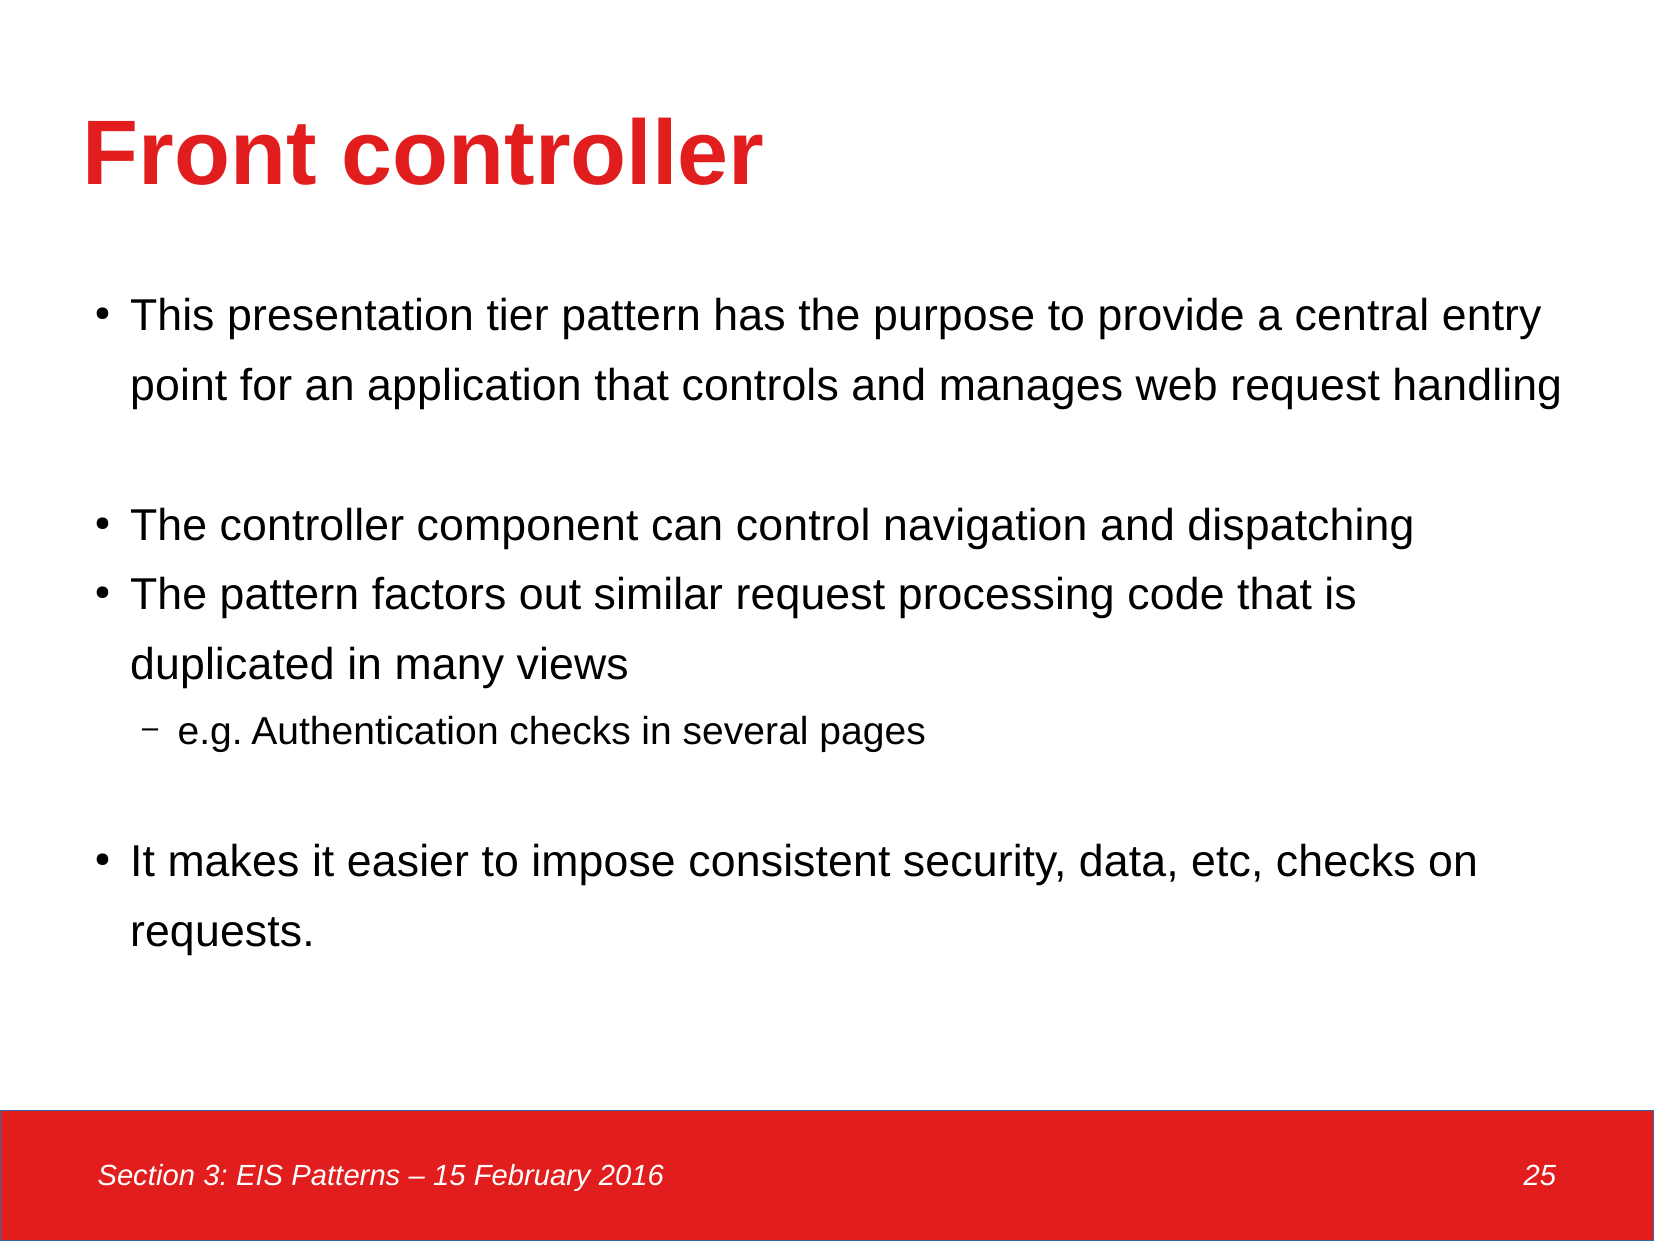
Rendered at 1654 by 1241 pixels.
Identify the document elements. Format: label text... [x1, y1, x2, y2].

list This presentation tier pattern has the purpose to provide a central entry point for an application that controls and manages web request handling The controller component can control navigation and dispatching The pattern factors out similar request processing code that is duplicated in many views e.g. Authentication checks in several pages It makes it easier to impose consistent security, data, etc, checks on requests. [82, 290, 1571, 1010]
title Front controller [82, 49, 1571, 257]
